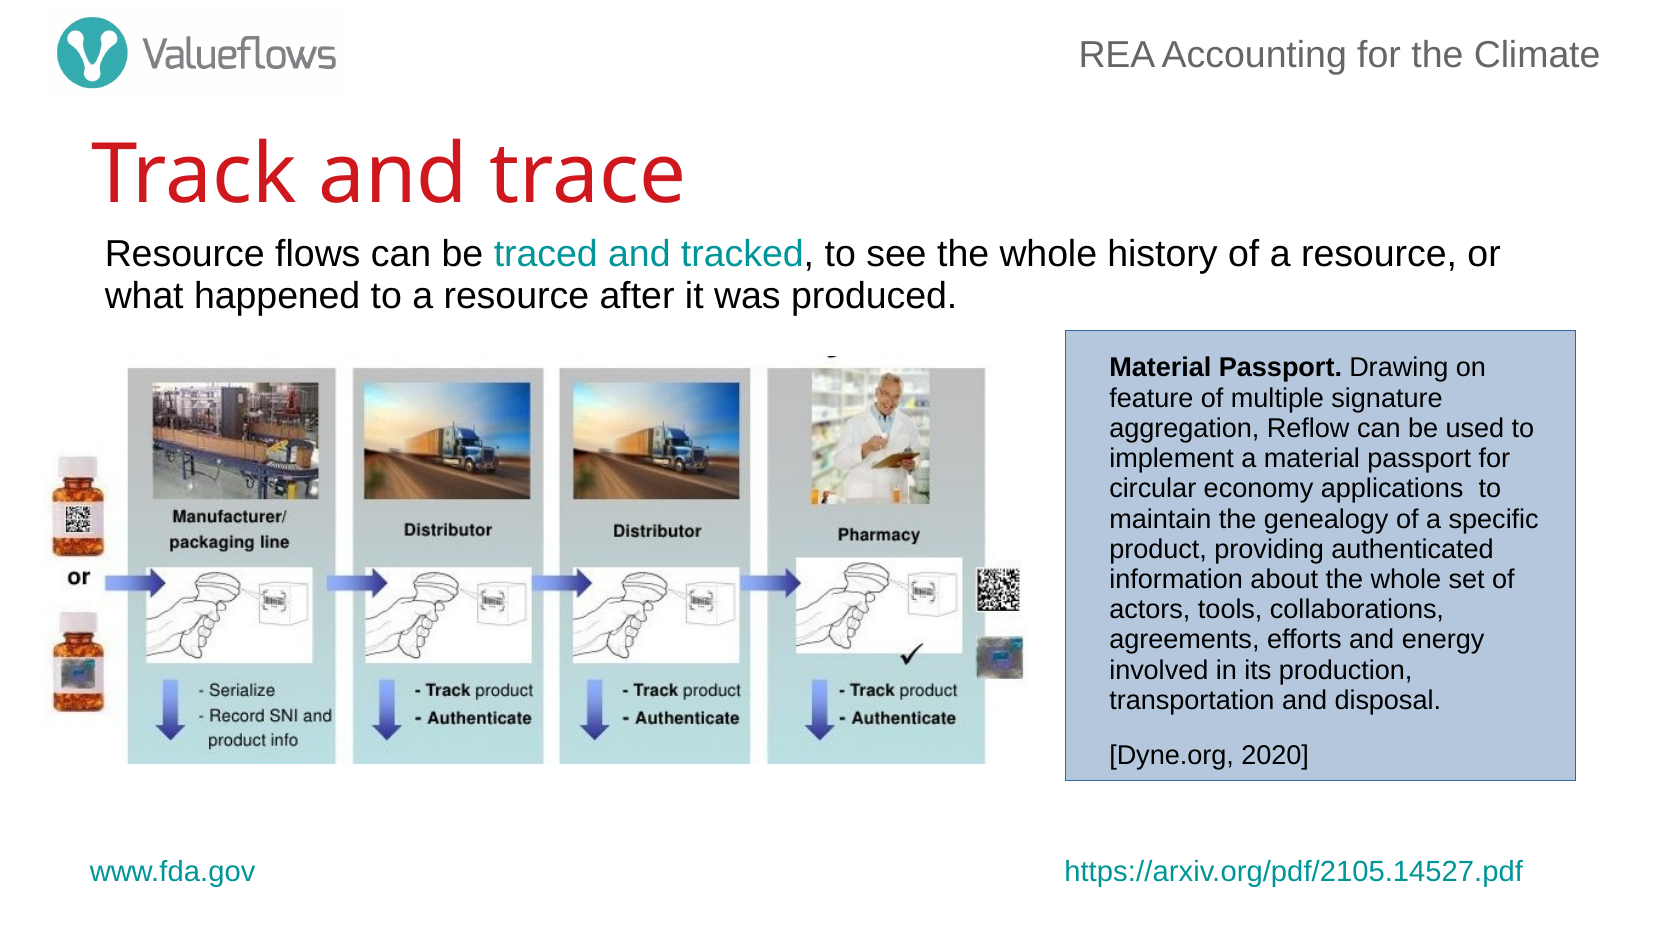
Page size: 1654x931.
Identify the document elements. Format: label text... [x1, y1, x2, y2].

text_box [1065, 414, 1576, 781]
text_box Resource flows can be traced and tracked, to see the whole history of a resource, or what happened to a resource after it was produced. [90, 225, 1576, 414]
picture [47, 6, 346, 97]
text_box Track and trace [76, 105, 1007, 204]
text_box REA Accounting for the Climate [1063, 26, 1630, 84]
picture [43, 356, 1028, 764]
text_box www.fda.gov https://arxiv.org/pdf/2105.14527.pdf [75, 840, 1591, 931]
text_box Material Passport. Drawing on feature of multiple signature aggregation, Reflow can be used to implement a material passport for circular economy applications to maintain the genealogy of a specific product, providing authenticated information about the whole set of actors, tools, collaborations, agreements, efforts and energy involved in its production, transportation and disposal. [Dyne.org, 2020] [1094, 345, 1590, 778]
